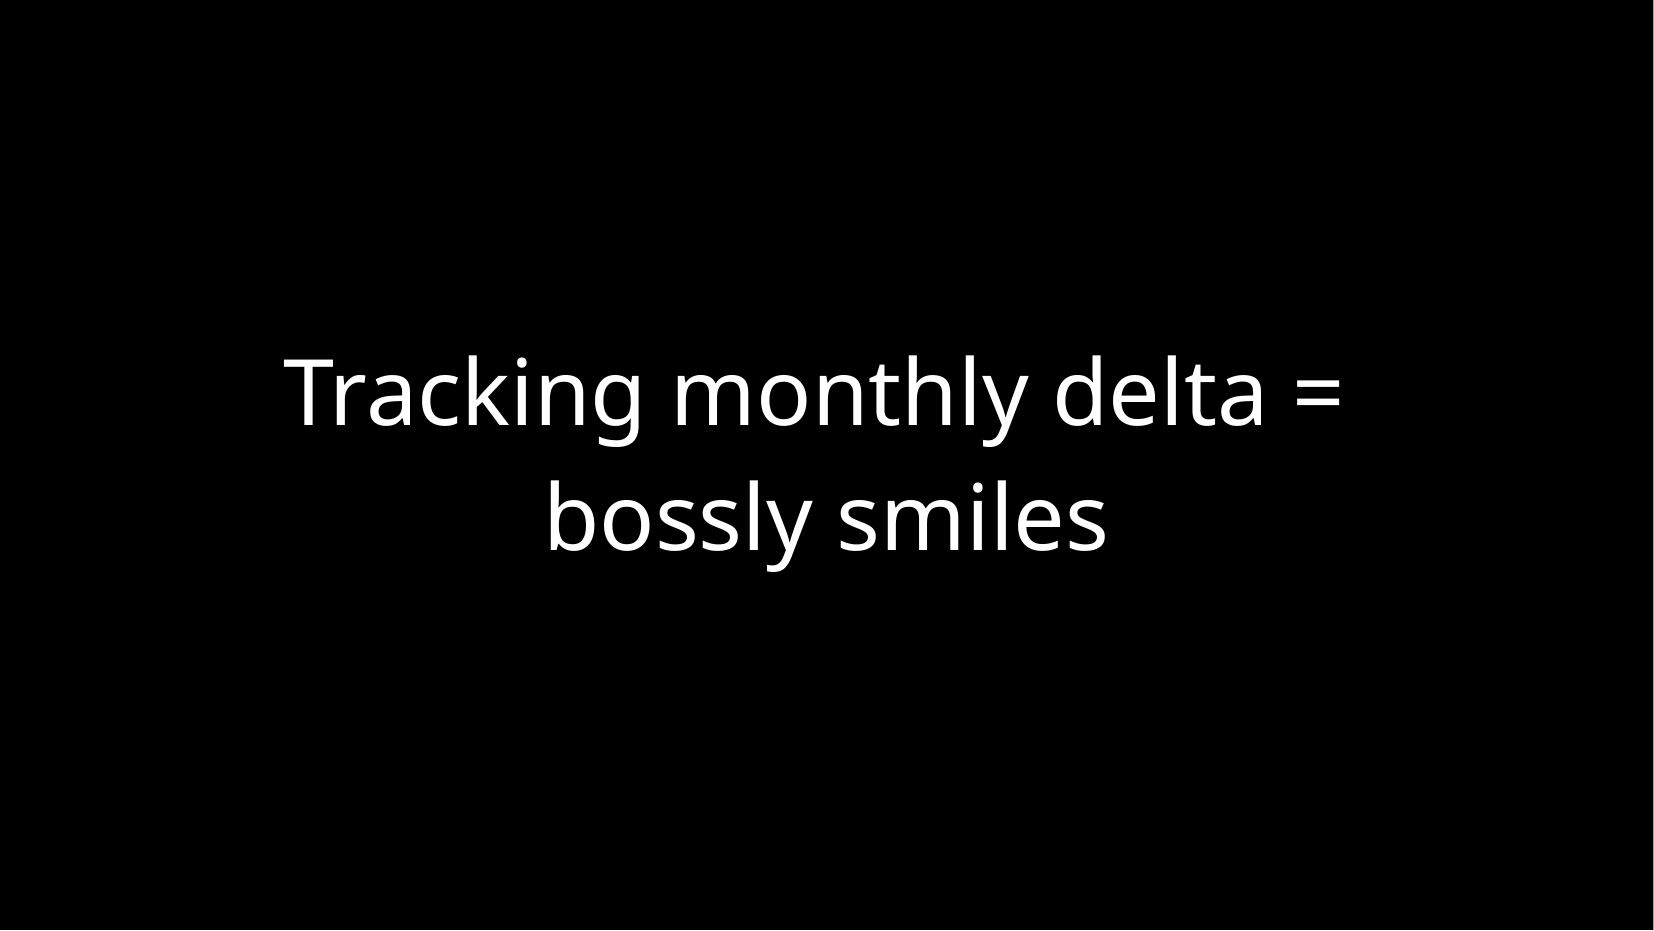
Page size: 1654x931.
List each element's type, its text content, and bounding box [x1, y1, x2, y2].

title Tracking monthly delta = bossly smiles [82, 341, 1571, 564]
